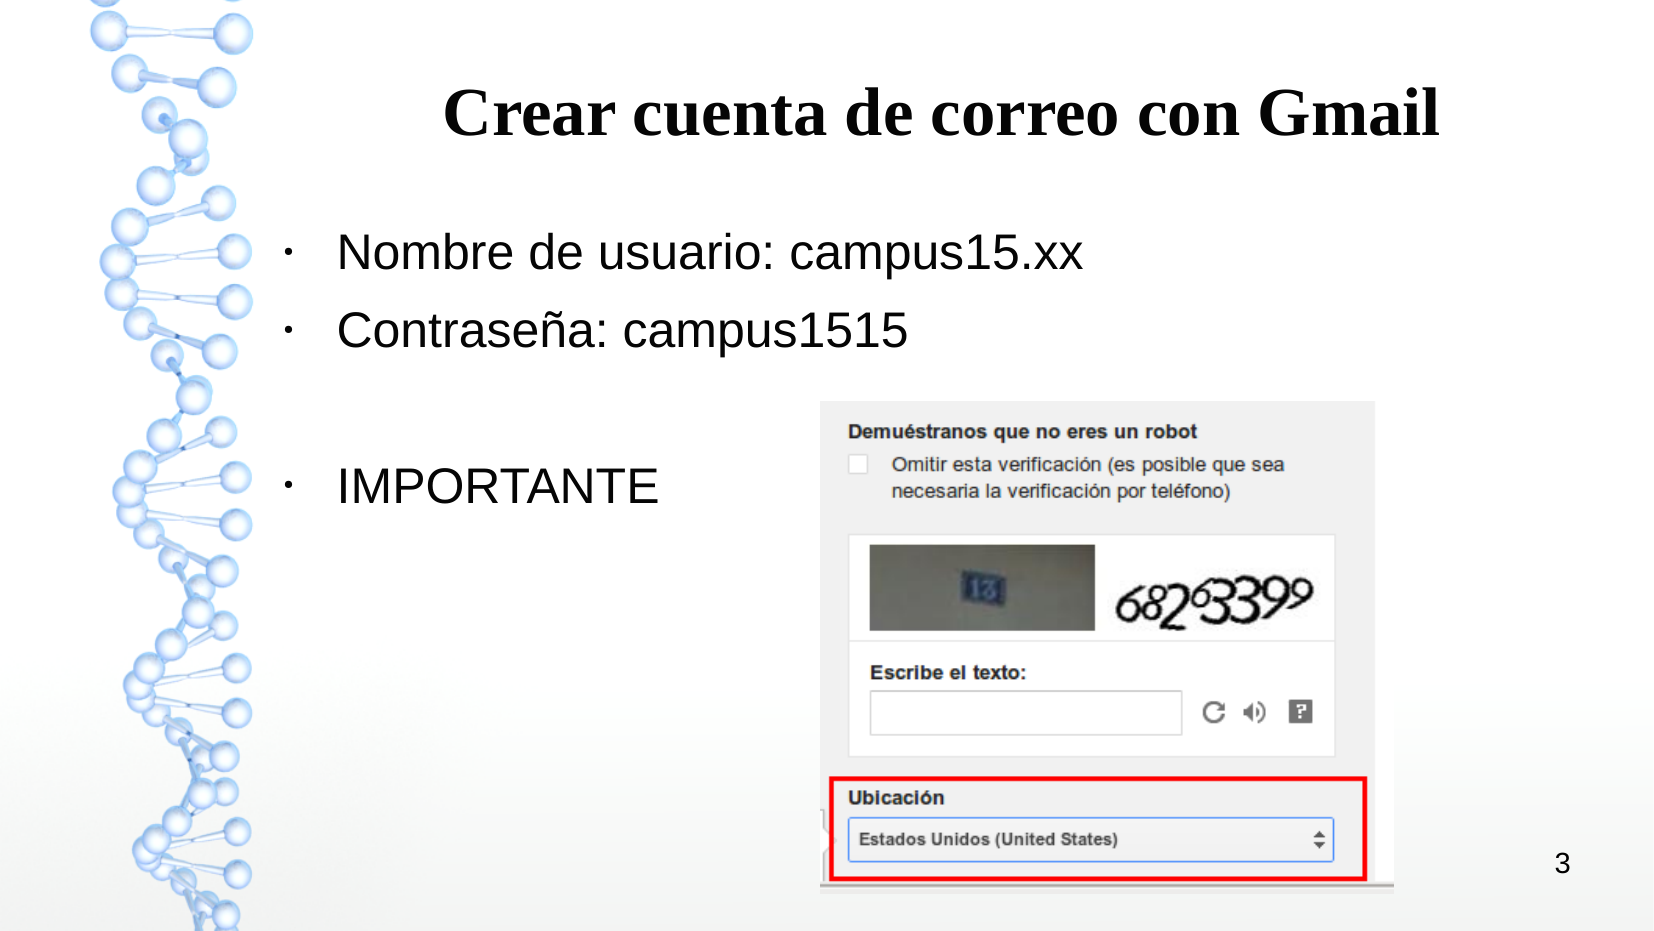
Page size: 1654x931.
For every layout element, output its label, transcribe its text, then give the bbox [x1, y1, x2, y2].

picture [0, 0, 1654, 931]
list Nombre de usuario: campus15.xx Contraseña: campus1515 IMPORTANTE [265, 224, 1595, 764]
title Crear cuenta de correo con Gmail [265, 35, 1595, 189]
